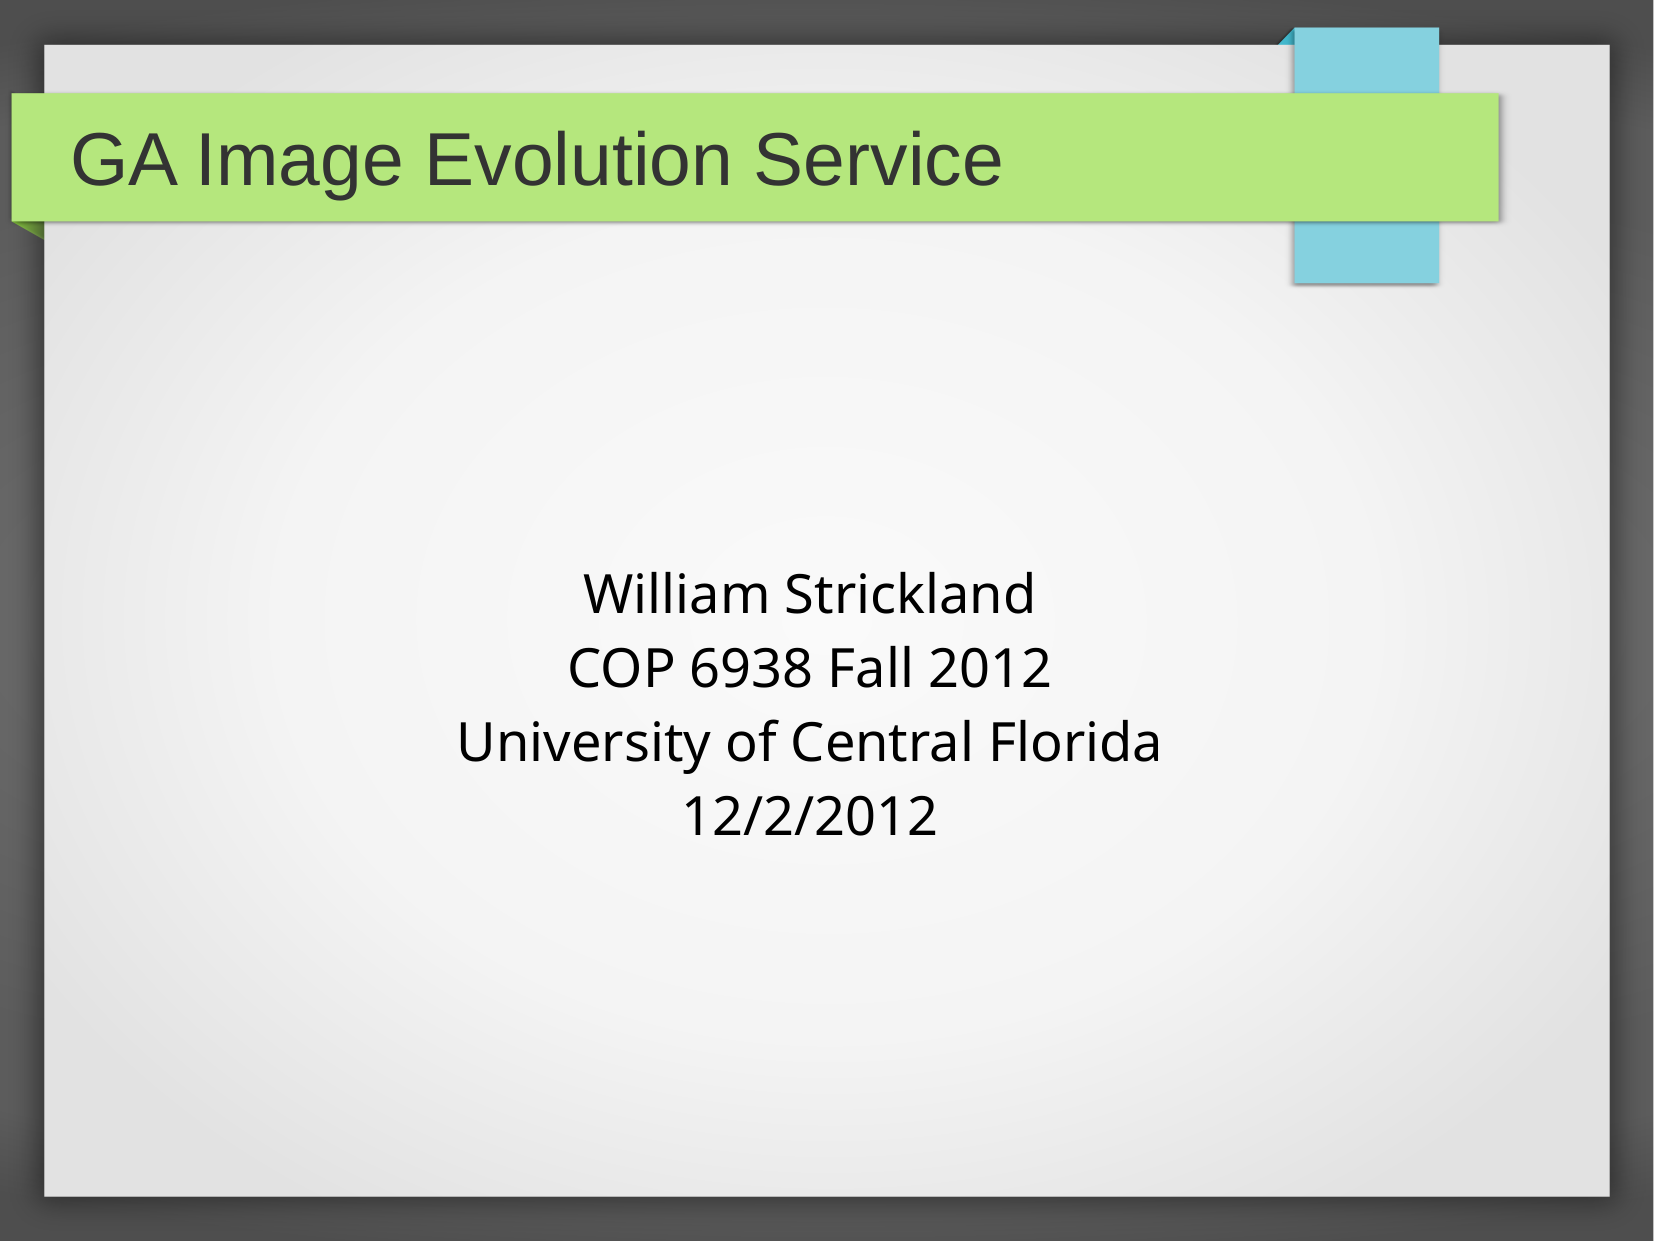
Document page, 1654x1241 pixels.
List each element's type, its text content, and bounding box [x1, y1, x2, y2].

title GA Image Evolution Service [70, 106, 1229, 213]
picture [0, 0, 1654, 1241]
subtitle William Strickland COP 6938 Fall 2012 University of Central Florida 12/2/2012 [82, 343, 1538, 1063]
